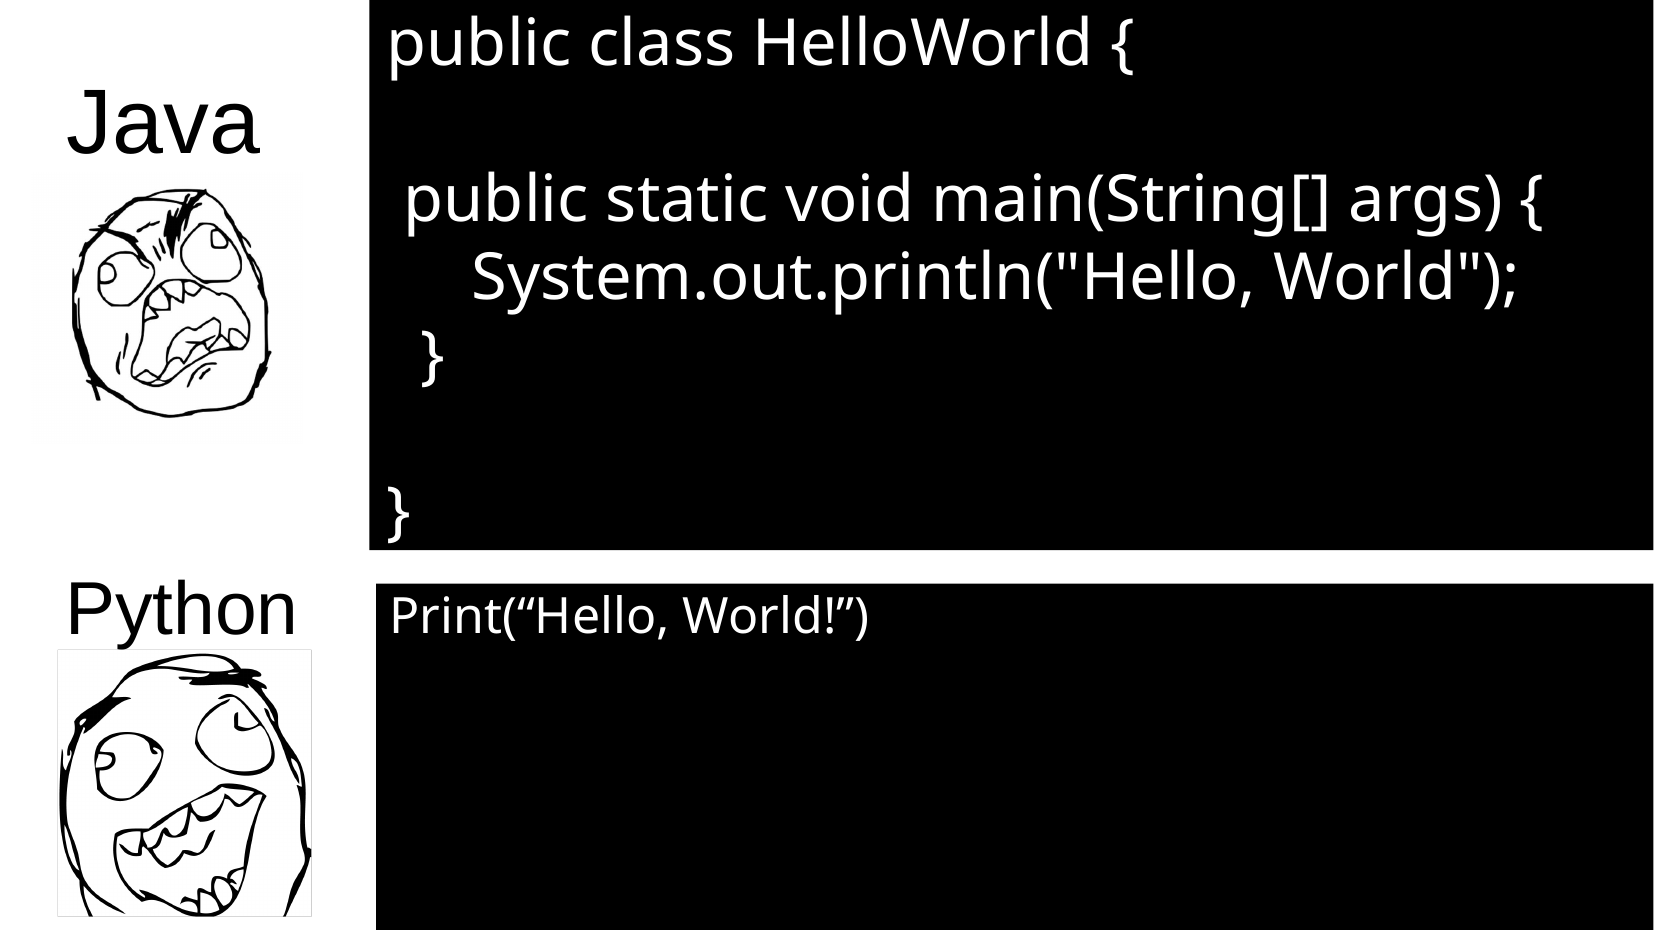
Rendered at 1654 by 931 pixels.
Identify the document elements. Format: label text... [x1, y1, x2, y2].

text_box Print(“Hello, World!”) [376, 583, 1654, 930]
picture [57, 649, 312, 917]
picture [31, 172, 303, 444]
text_box Python [24, 527, 340, 683]
text_box Java [31, 38, 322, 195]
text_box public class HelloWorld { public static void main(String[] args) { System.out.println("Hello, World"); } } [369, 0, 1654, 551]
